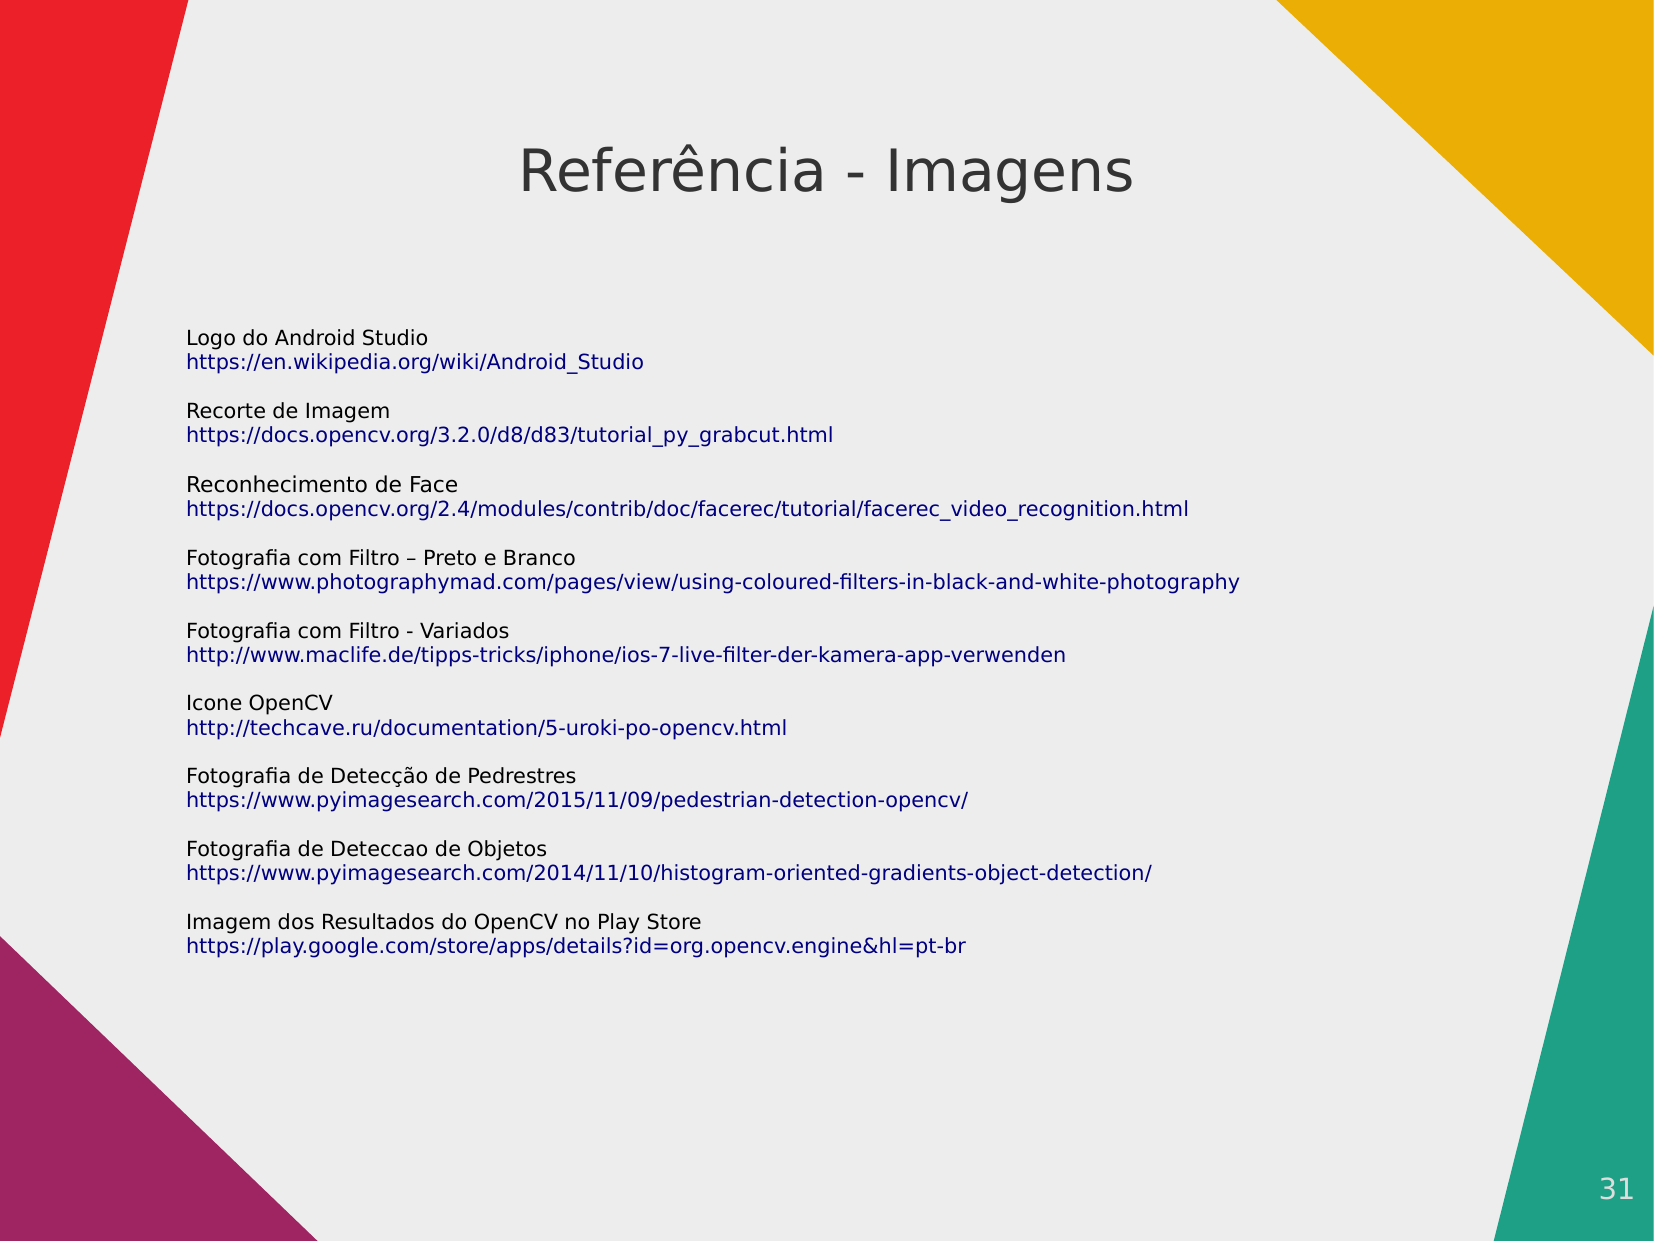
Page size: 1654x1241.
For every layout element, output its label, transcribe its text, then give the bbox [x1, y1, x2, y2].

text_box Logo do Android Studio https://en.wikipedia.org/wiki/Android_Studio Recorte de Imagem https://docs.opencv.org/3.2.0/d8/d83/tutorial_py_grabcut.html Reconhecimento de Face https://docs.opencv.org/2.4/modules/contrib/doc/facerec/tutorial/facerec_video_recognition.html Fotografia com Filtro – Preto e Branco https://www.photographymad.com/pages/view/using-coloured-filters-in-black-and-white-photography Fotografia com Filtro - Variados http://www.maclife.de/tipps-tricks/iphone/ios-7-live-filter-der-kamera-app-verwenden Icone OpenCV http://techcave.ru/documentation/5-uroki-po-opencv.html Fotografia de Detecção de Pedrestres https://www.pyimagesearch.com/2015/11/09/pedestrian-detection-opencv/ Fotografia de Deteccao de Objetos https://www.pyimagesearch.com/2014/11/10/histogram-oriented-gradients-object-detection/ Imagem dos Resultados do OpenCV no Play Store https://play.google.com/store/apps/details?id=org.opencv.engine&hl=pt-br [171, 318, 1554, 1054]
title Referência - Imagens [114, 73, 1539, 271]
